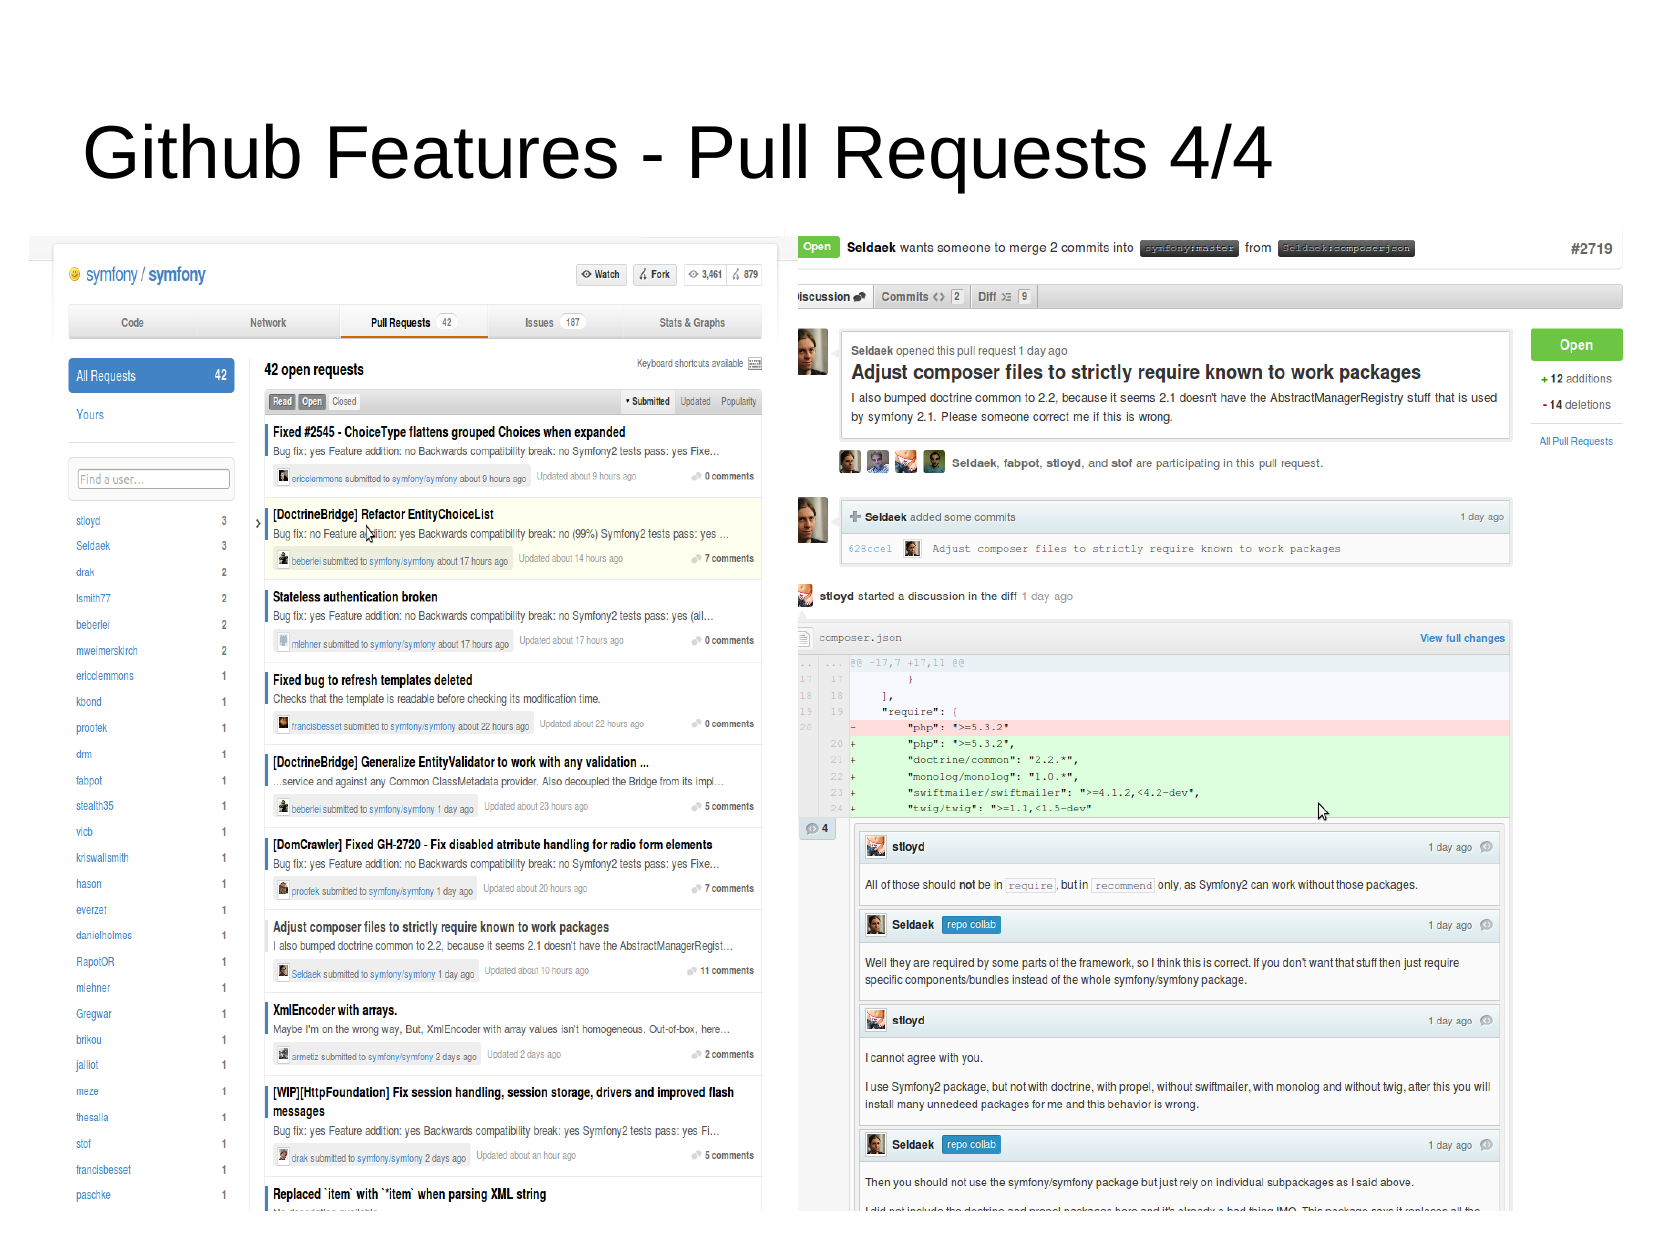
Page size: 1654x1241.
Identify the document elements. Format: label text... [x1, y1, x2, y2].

picture [29, 222, 1654, 1211]
title Github Features - Pull Requests 4/4 [82, 49, 1571, 236]
